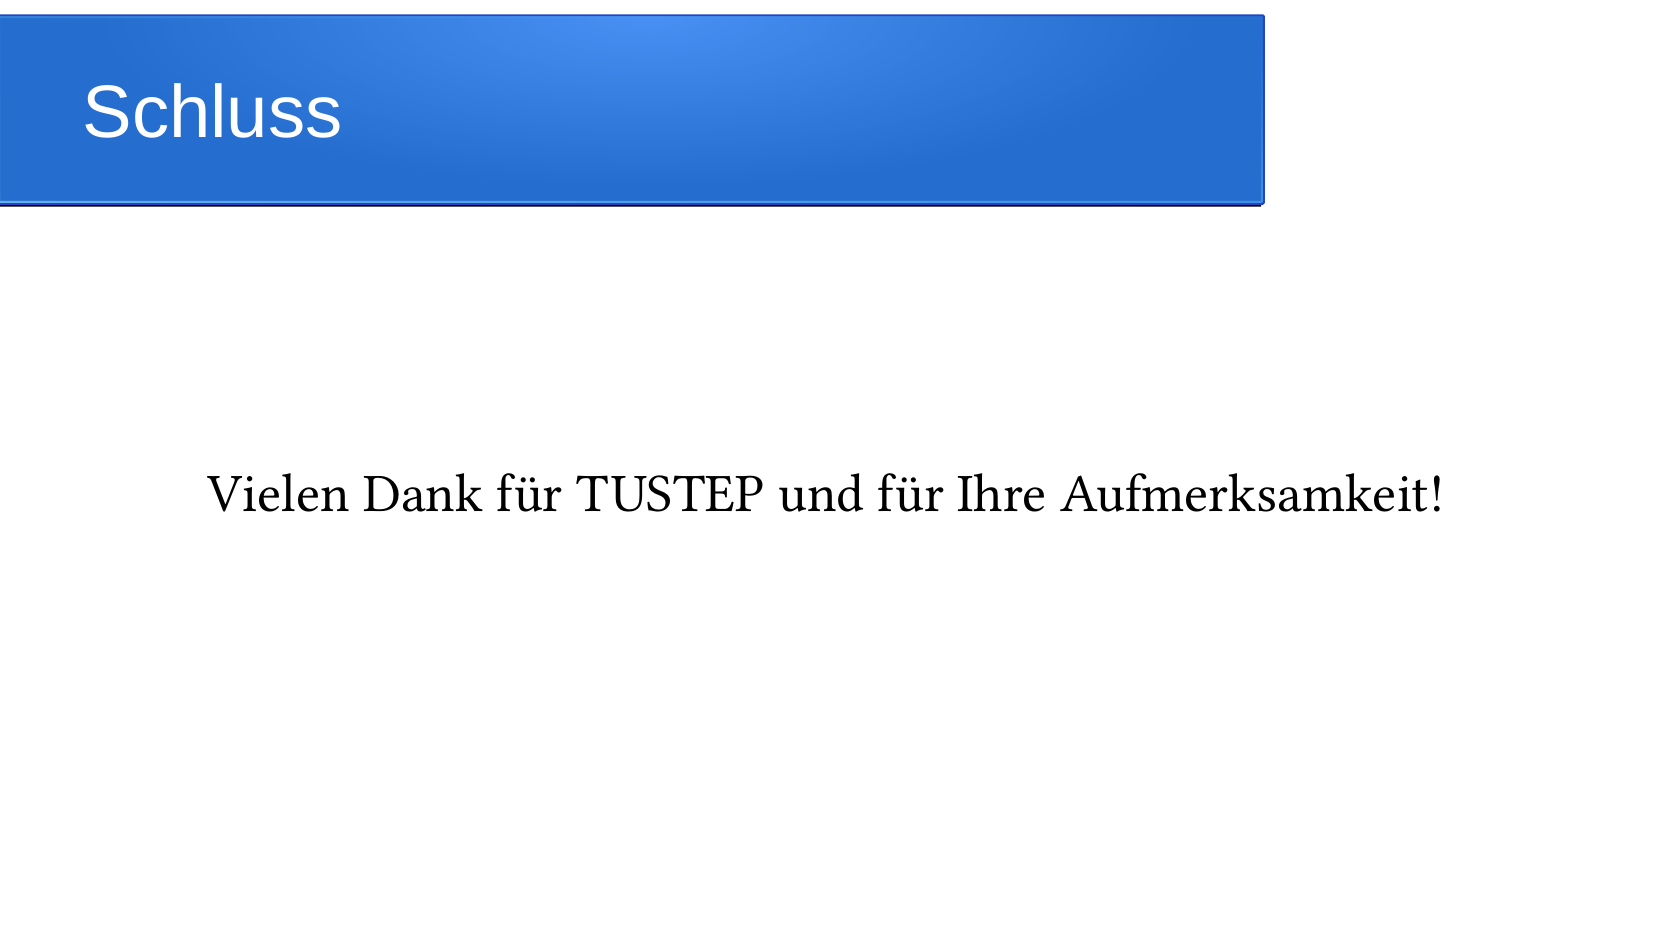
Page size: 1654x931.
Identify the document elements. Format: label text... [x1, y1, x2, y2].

list Vielen Dank für TUSTEP und für Ihre Aufmerksamkeit! [82, 224, 1571, 764]
title Schluss [82, 35, 1235, 189]
